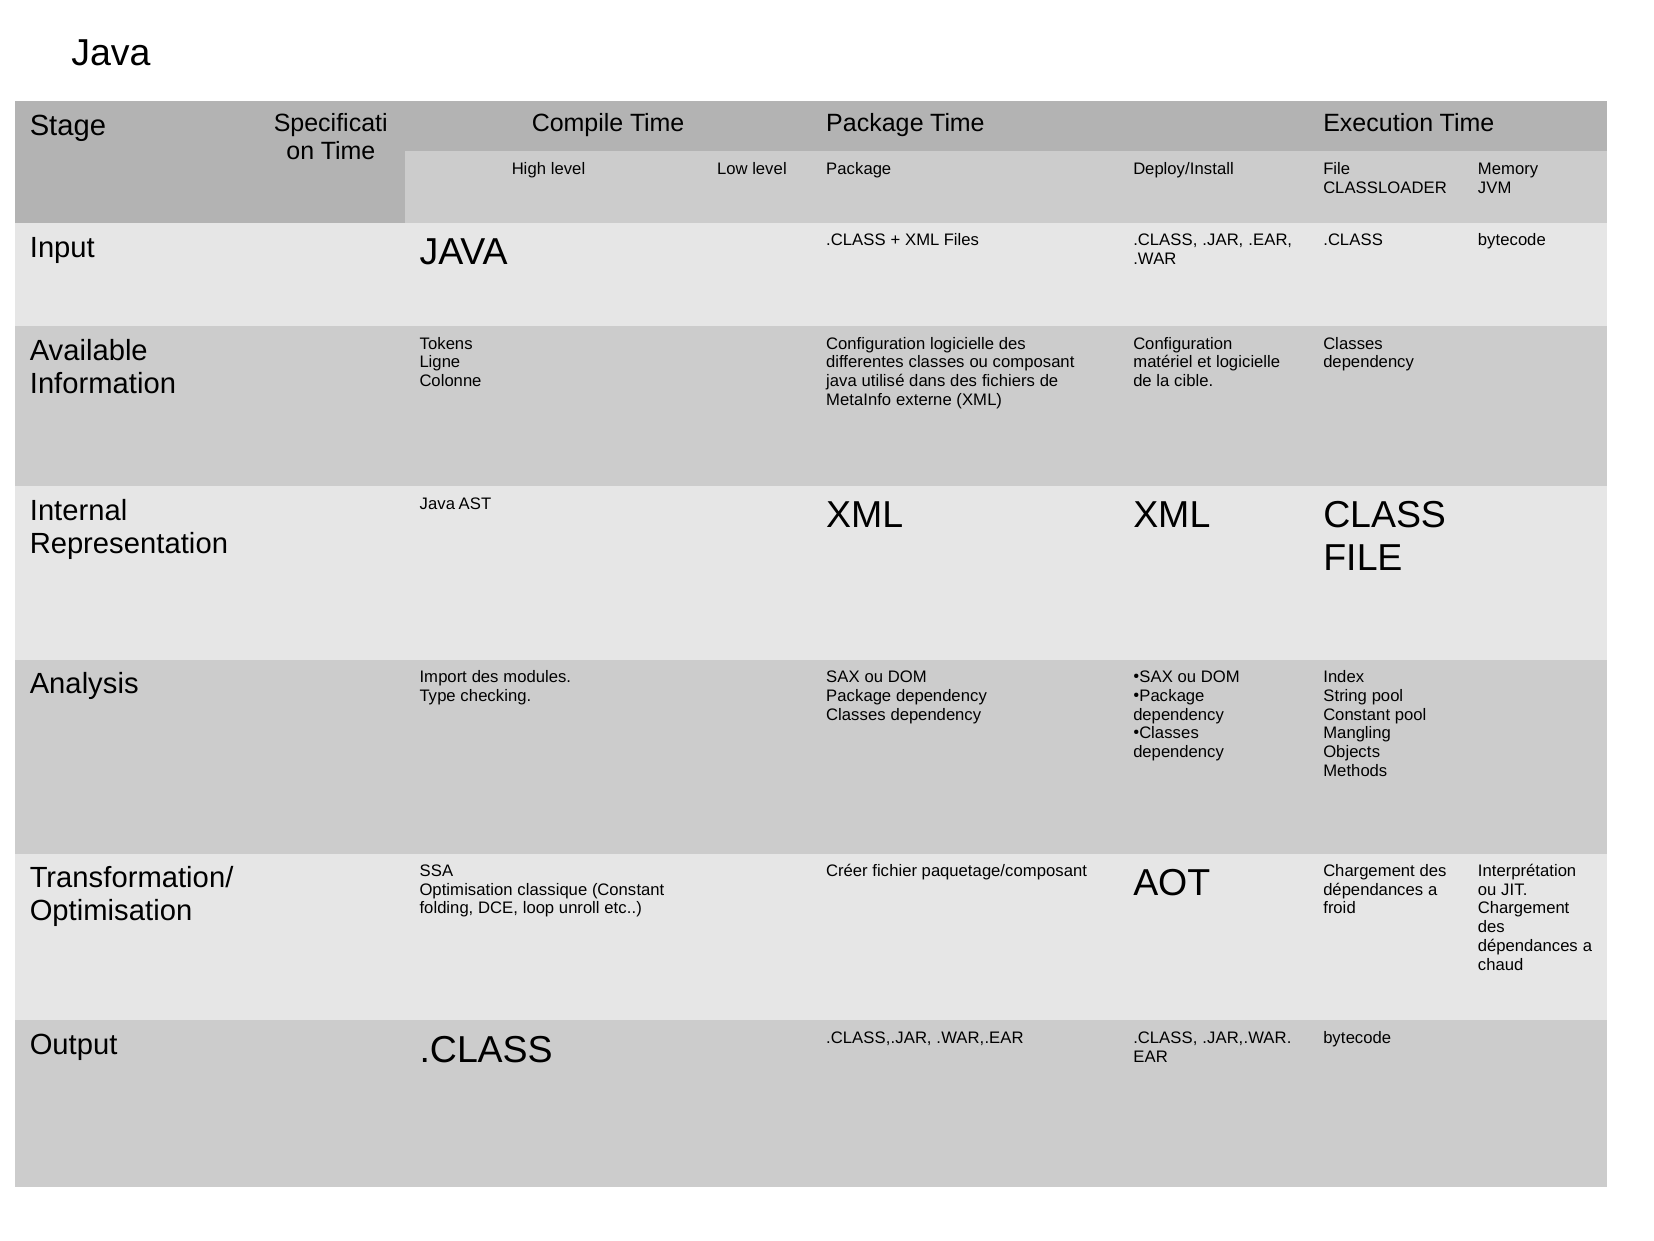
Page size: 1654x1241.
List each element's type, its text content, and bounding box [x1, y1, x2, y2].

table_header Package Time [811, 101, 1309, 151]
table_cell Classes dependency [1309, 326, 1463, 486]
table_cell Low level [692, 151, 811, 223]
table_cell [257, 660, 405, 854]
table_cell Tokens Ligne Colonne [405, 326, 692, 486]
table_cell Import des modules. Type checking. [405, 660, 692, 854]
table_cell Output [15, 1020, 257, 1187]
table_cell Index String pool Constant pool Mangling Objects Methods [1309, 660, 1463, 854]
table_cell .CLASS [405, 1020, 692, 1187]
table_cell SAX ou DOM Package dependency Classes dependency [811, 660, 1119, 854]
table_cell AOT [1119, 854, 1309, 1020]
table_cell [257, 223, 405, 326]
table_cell Memory JVM [1463, 151, 1607, 223]
table_cell .CLASS + XML Files [811, 223, 1119, 326]
table_header Execution Time [1309, 101, 1607, 151]
table_cell Input [15, 223, 257, 326]
table_cell Créer fichier paquetage/composant [811, 854, 1119, 1020]
table_cell Internal Representation [15, 486, 257, 660]
table_cell .CLASS,.JAR, .WAR,.EAR [811, 1020, 1119, 1187]
table_cell XML [1119, 486, 1309, 660]
table_cell [1463, 660, 1607, 854]
table_header Compile Time [405, 101, 811, 151]
table_cell [257, 1020, 405, 1187]
table_cell bytecode [1463, 223, 1607, 326]
table_cell [257, 854, 405, 1020]
table_cell Configuration logicielle des differentes classes ou composant java utilisé dans des fichiers de MetaInfo externe (XML) [811, 326, 1119, 486]
text_box Java [56, 23, 166, 81]
table_cell XML [811, 486, 1119, 660]
table_cell [257, 326, 405, 486]
table_cell [692, 223, 811, 326]
table_cell .CLASS [1309, 223, 1463, 326]
table_cell High level [405, 151, 692, 223]
table_cell SSA Optimisation classique (Constant folding, DCE, loop unroll etc..) [405, 854, 692, 1020]
table_cell [1463, 326, 1607, 486]
table_cell Interprétation ou JIT. Chargement des dépendances a chaud [1463, 854, 1607, 1020]
table_cell .CLASS, .JAR,.WAR.EAR [1119, 1020, 1309, 1187]
table_header Stage [15, 101, 257, 223]
table_cell Chargement des dépendances a froid [1309, 854, 1463, 1020]
table_cell [692, 326, 811, 486]
table_cell [692, 660, 811, 854]
table_header Specification Time [257, 101, 405, 223]
table_cell [692, 854, 811, 1020]
table_cell .CLASS, .JAR, .EAR, .WAR [1119, 223, 1309, 326]
table_cell bytecode [1309, 1020, 1463, 1187]
table_cell Analysis [15, 660, 257, 854]
table_cell [1463, 486, 1607, 660]
table_cell [692, 1020, 811, 1187]
table_cell [692, 486, 811, 660]
table_cell JAVA [405, 223, 692, 326]
table_cell Available Information [15, 326, 257, 486]
table_cell [1463, 1020, 1607, 1187]
table_cell Package [811, 151, 1119, 223]
table_cell Configuration matériel et logicielle de la cible. [1119, 326, 1309, 486]
table_cell Deploy/Install [1119, 151, 1309, 223]
table_cell CLASS FILE [1309, 486, 1463, 660]
table_cell SAX ou DOM Package dependency Classes dependency [1119, 660, 1309, 854]
table_cell [257, 486, 405, 660]
table_cell Java AST [405, 486, 692, 660]
table_cell File CLASSLOADER [1309, 151, 1463, 223]
table_cell Transformation/ Optimisation [15, 854, 257, 1020]
